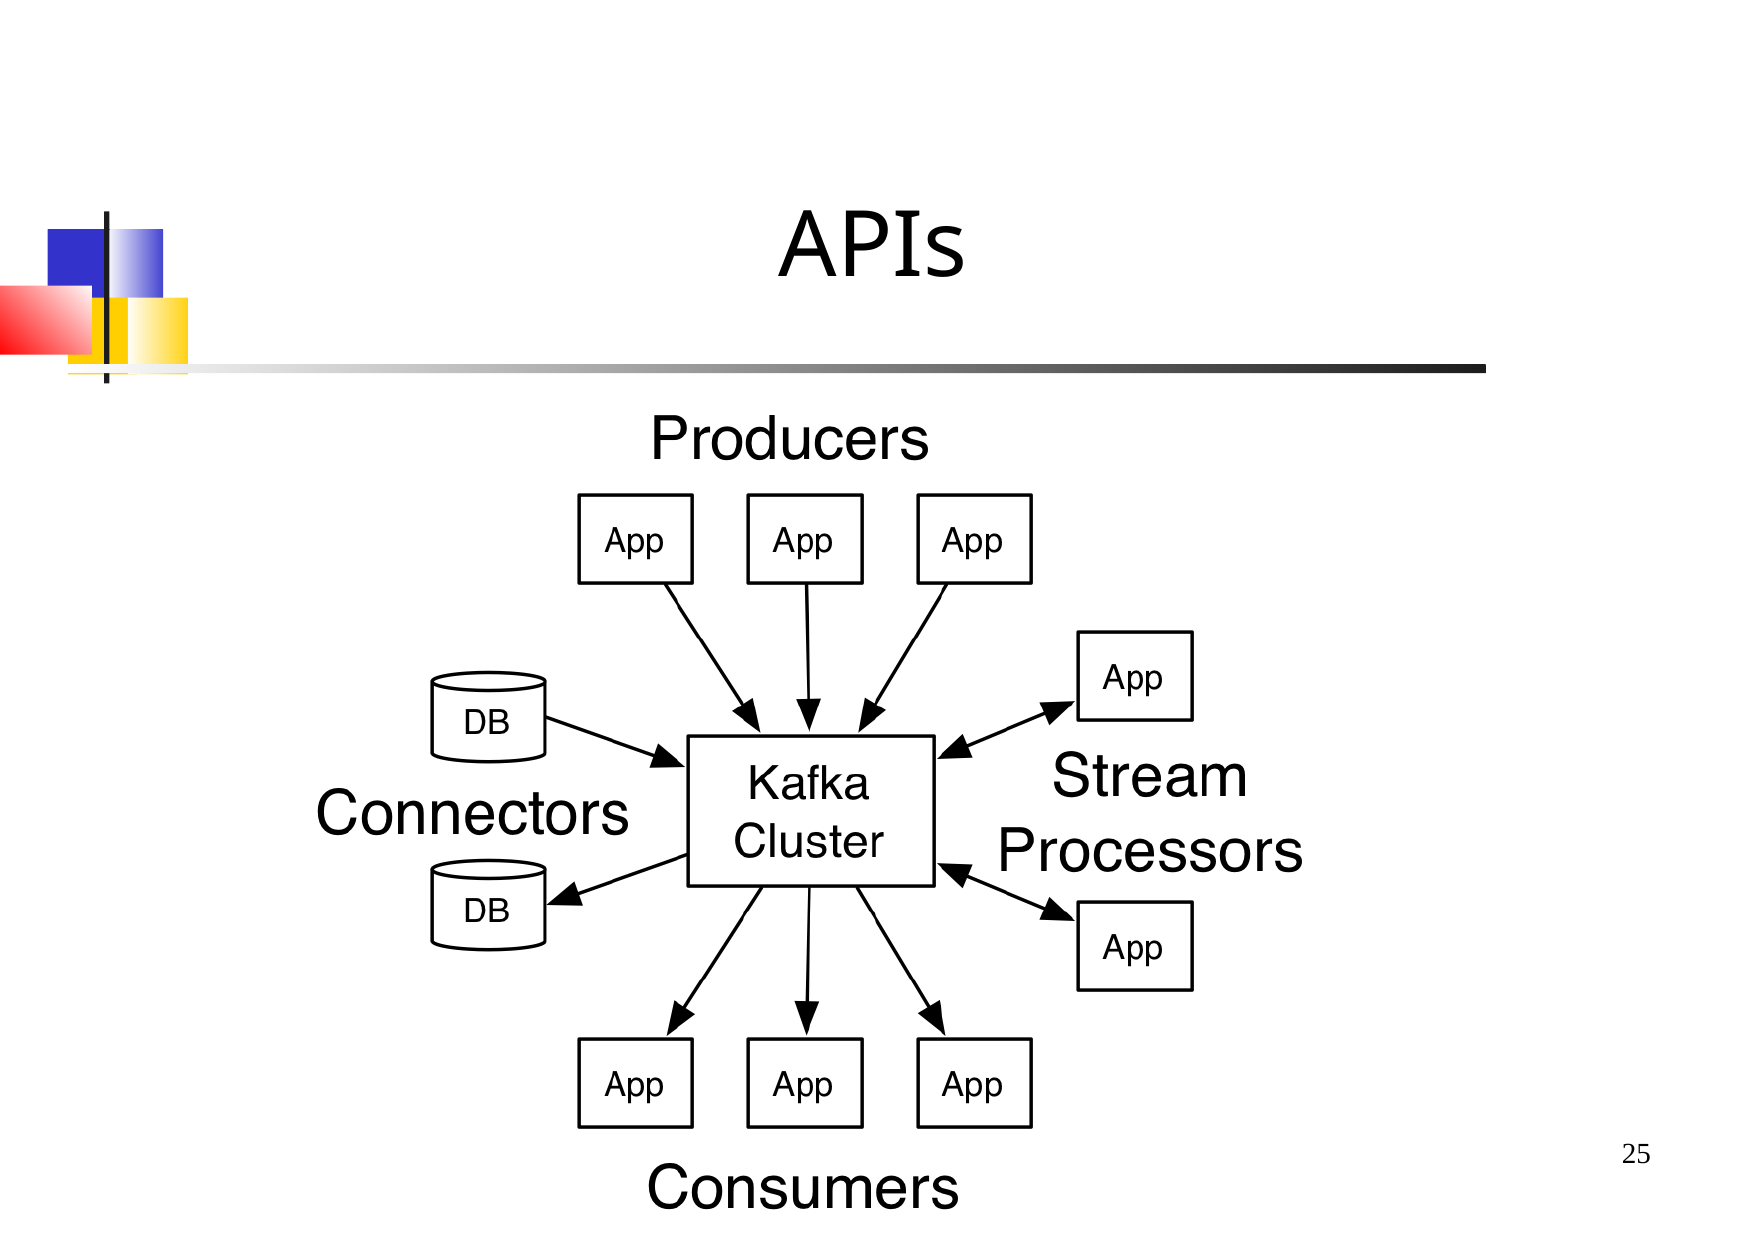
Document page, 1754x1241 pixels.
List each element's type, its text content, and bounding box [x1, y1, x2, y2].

title APIs [179, 139, 1567, 351]
picture [283, 366, 1336, 1241]
